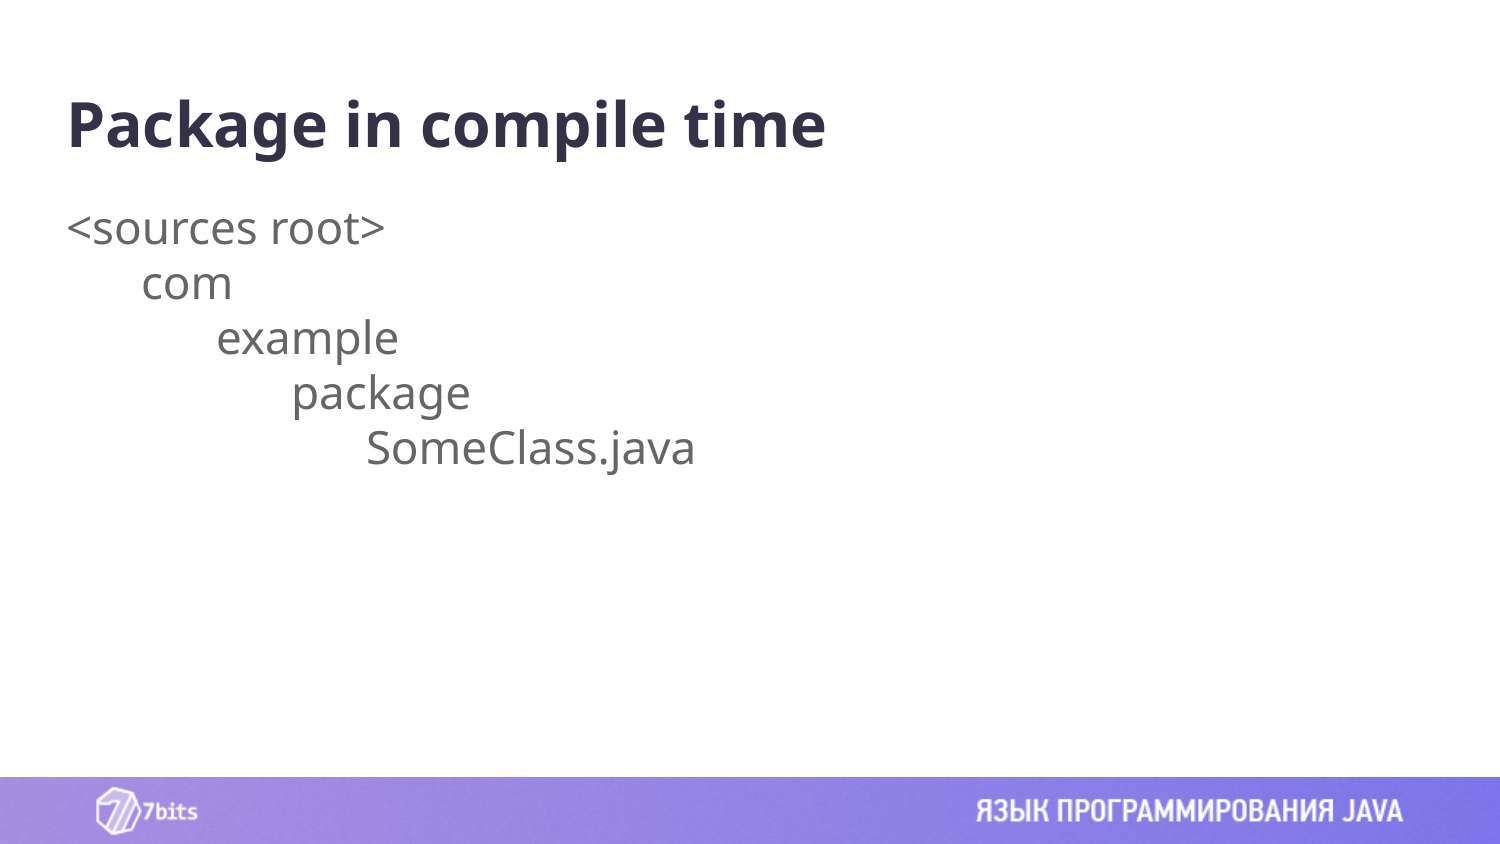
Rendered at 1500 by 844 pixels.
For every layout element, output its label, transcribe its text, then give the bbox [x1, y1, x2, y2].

picture [0, 777, 1500, 844]
list <sources root> com example package SomeClass.java [51, 184, 1449, 745]
title Package in compile time [51, 69, 1449, 164]
